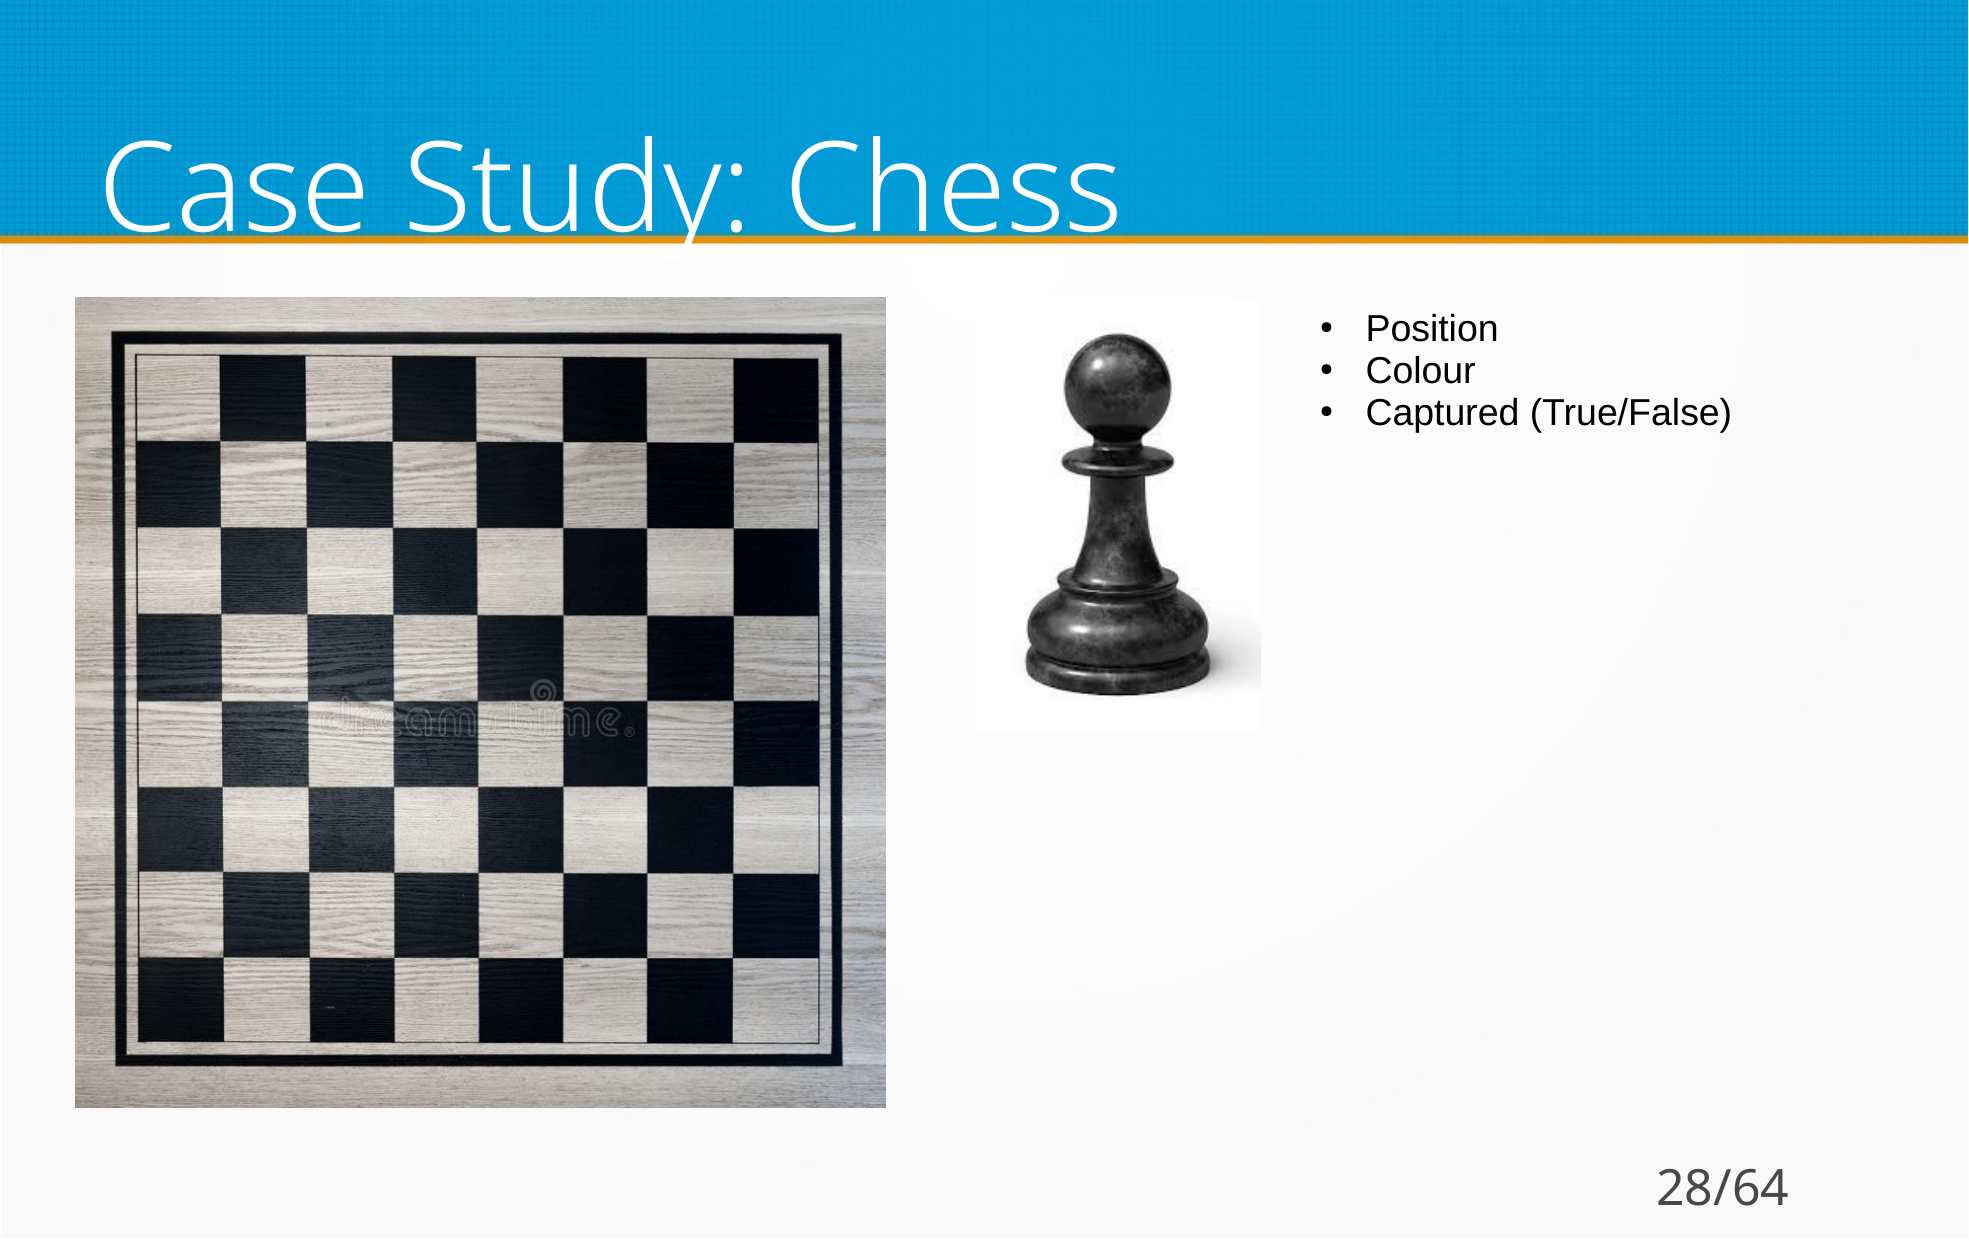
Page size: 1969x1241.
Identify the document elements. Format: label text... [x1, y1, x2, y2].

text_box Position Colour Captured (True/False) [1305, 300, 1831, 441]
picture [0, 233, 1969, 1241]
title Case Study: Chess [98, 49, 1870, 257]
